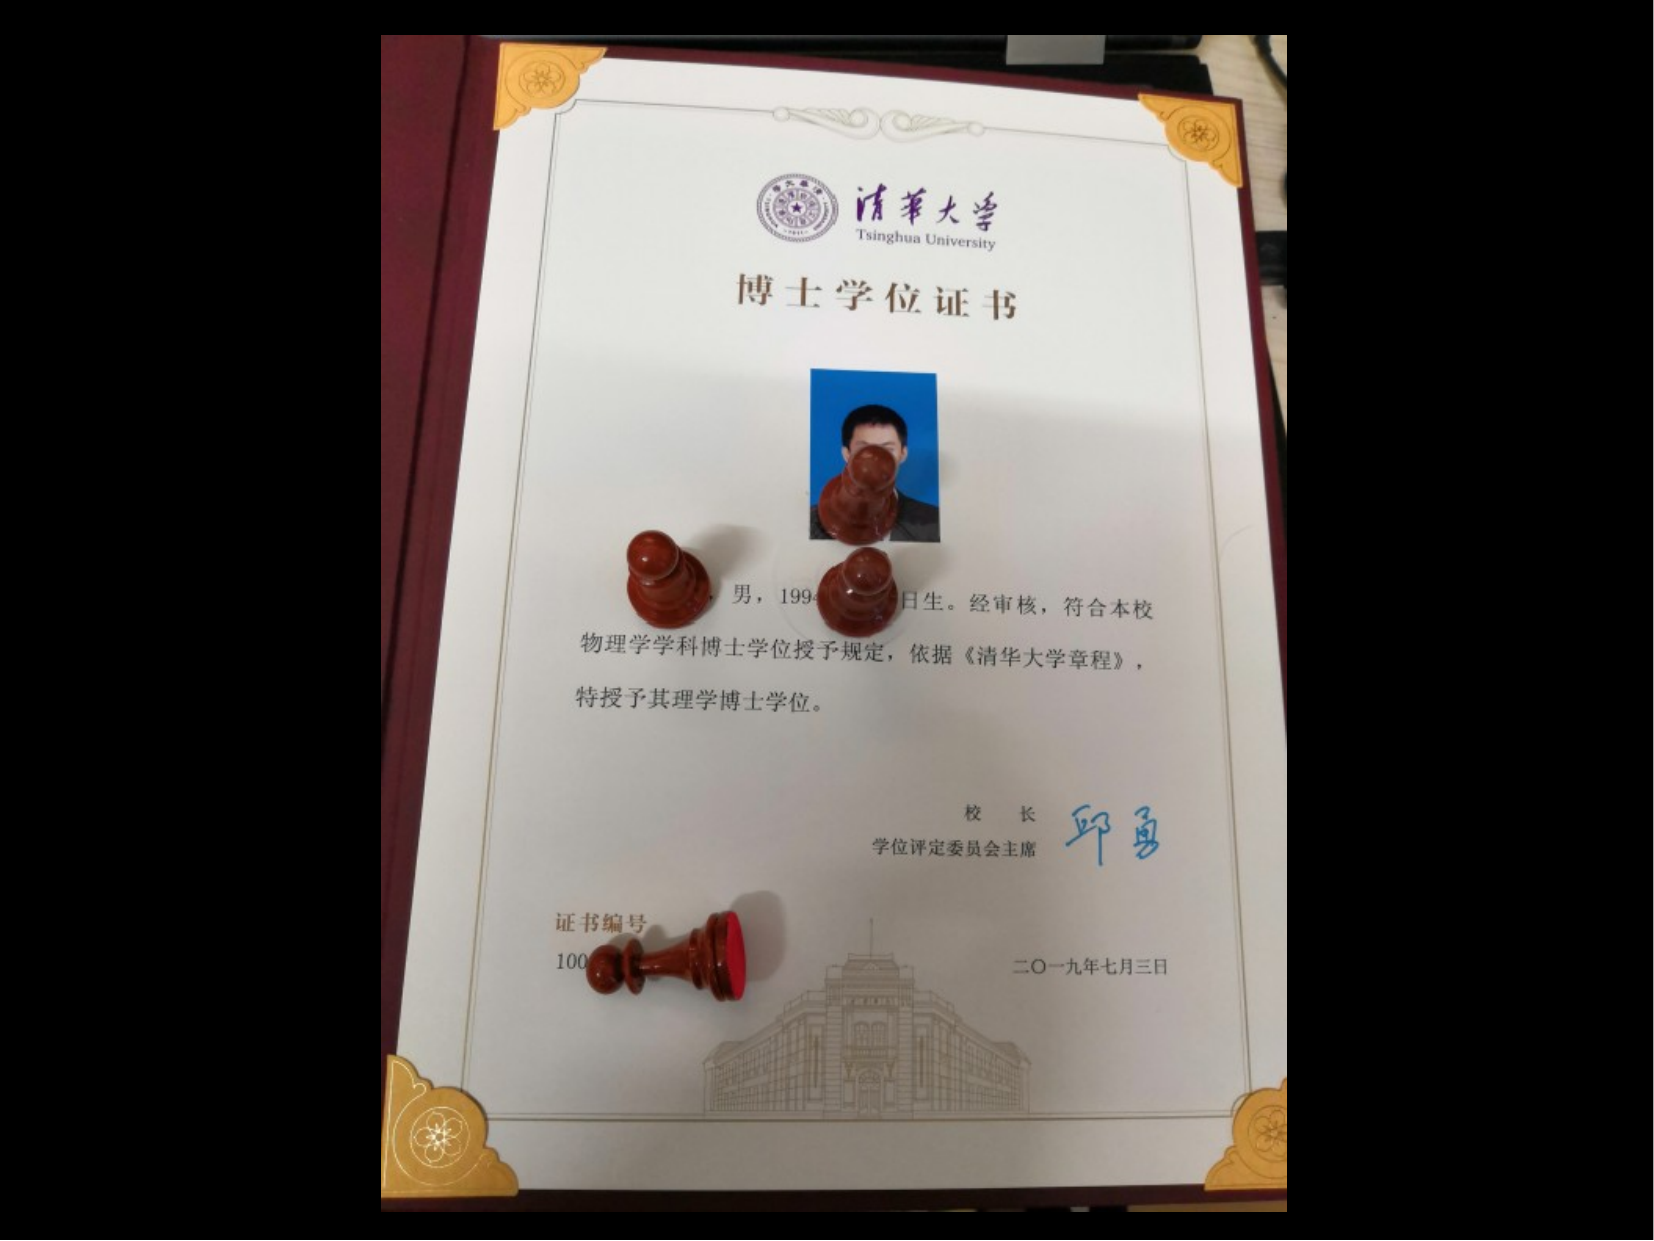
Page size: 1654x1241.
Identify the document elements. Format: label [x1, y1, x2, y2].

picture [381, 35, 1287, 1212]
